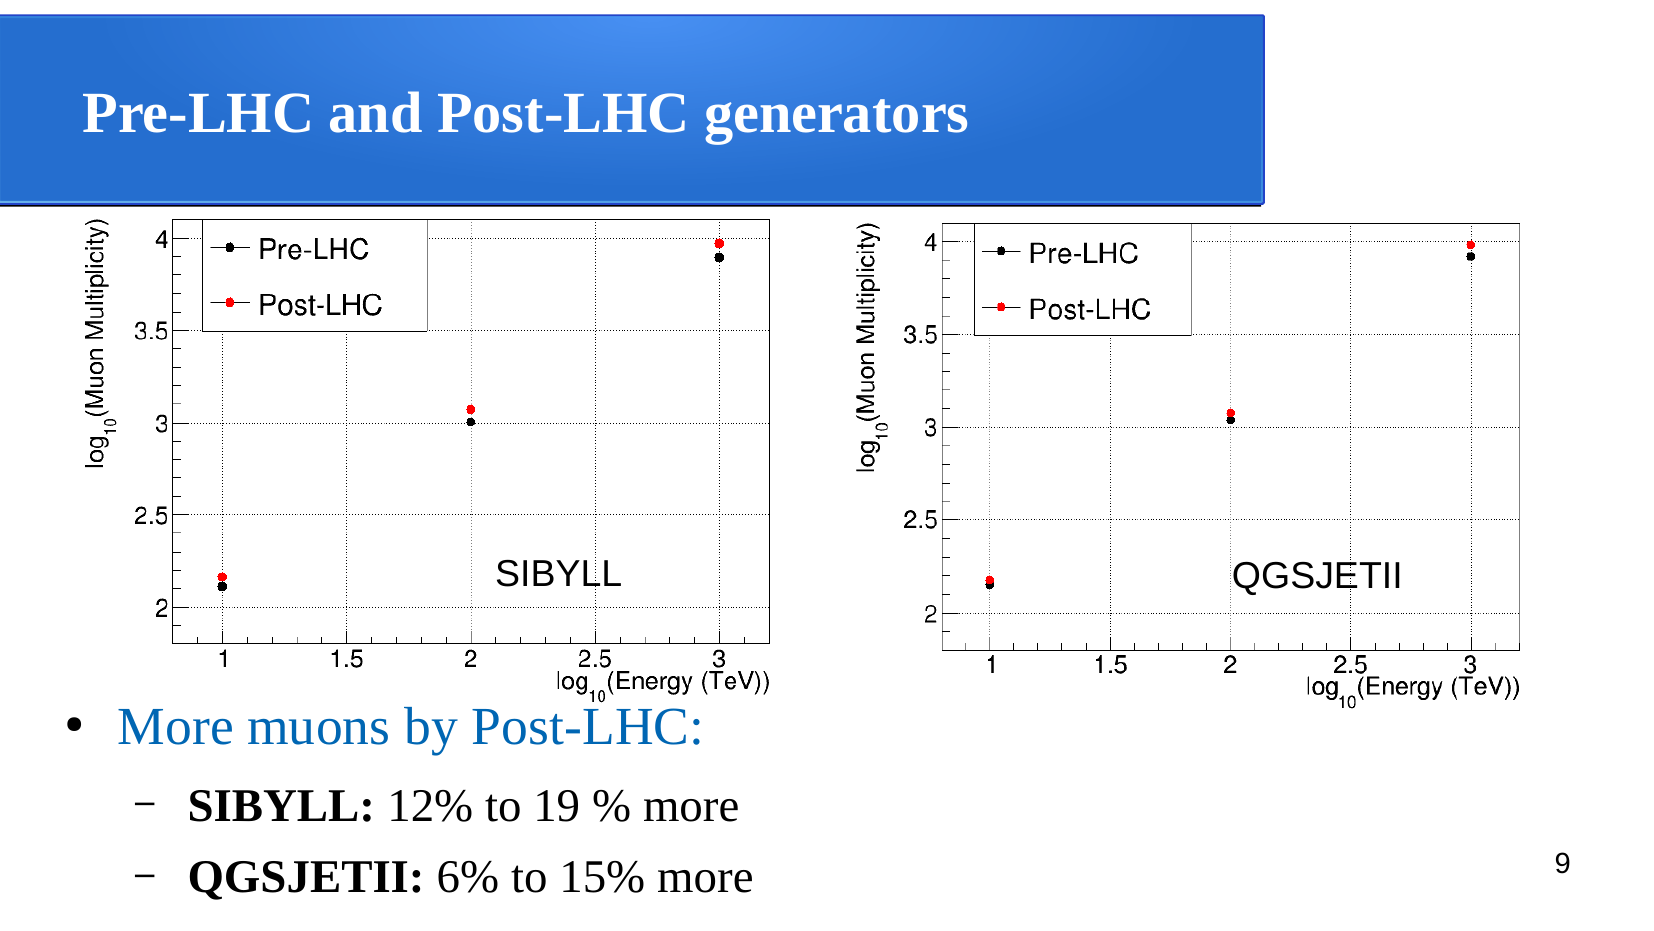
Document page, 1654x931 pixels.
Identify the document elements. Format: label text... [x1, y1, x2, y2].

picture [849, 212, 1527, 711]
picture [80, 209, 776, 705]
text_box QGSJETII [1217, 546, 1510, 646]
title Pre-LHC and Post-LHC generators [82, 29, 1235, 195]
list More muons by Post-LHC: SIBYLL: 12% to 19 % more QGSJETII: 6% to 15% more [47, 696, 969, 905]
text_box SIBYLL [480, 545, 773, 645]
